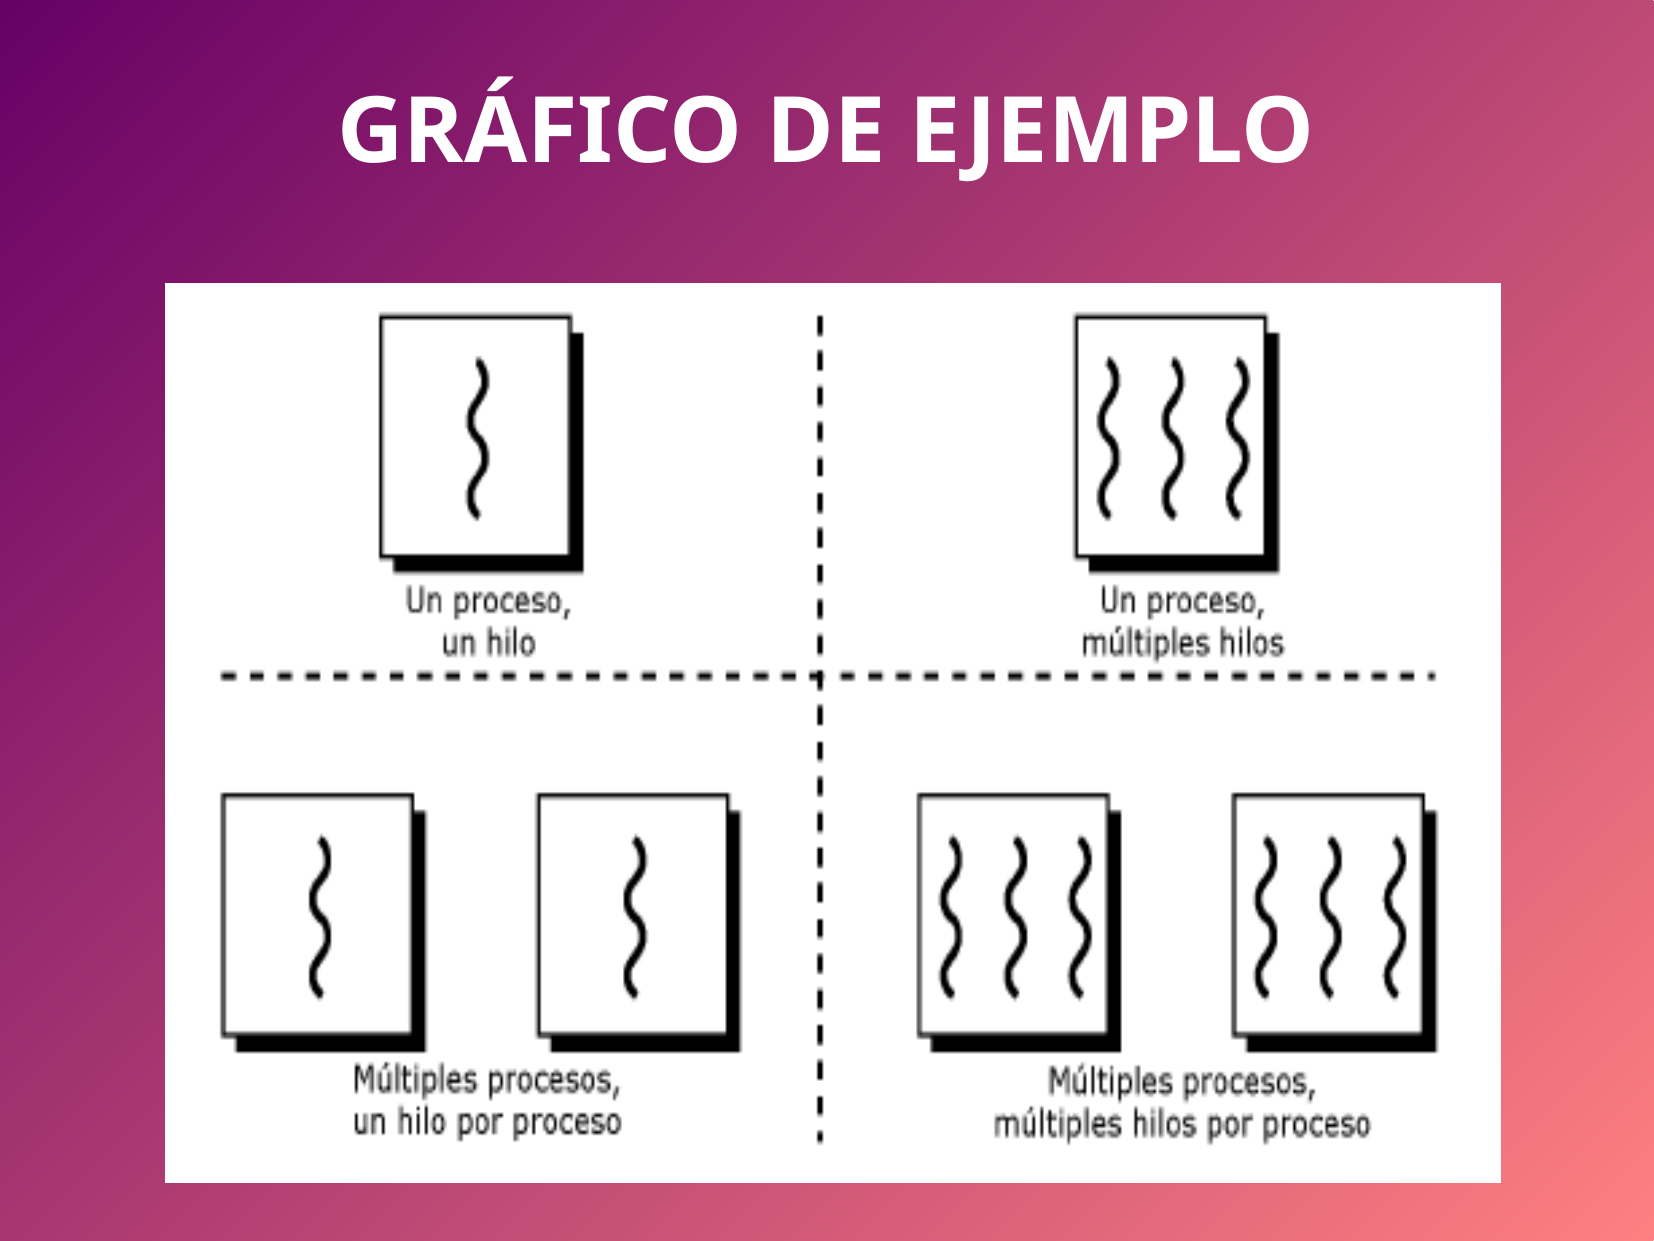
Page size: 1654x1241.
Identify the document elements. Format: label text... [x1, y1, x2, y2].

picture [165, 283, 1501, 1183]
title GRÁFICO DE EJEMPLO [82, 23, 1571, 231]
